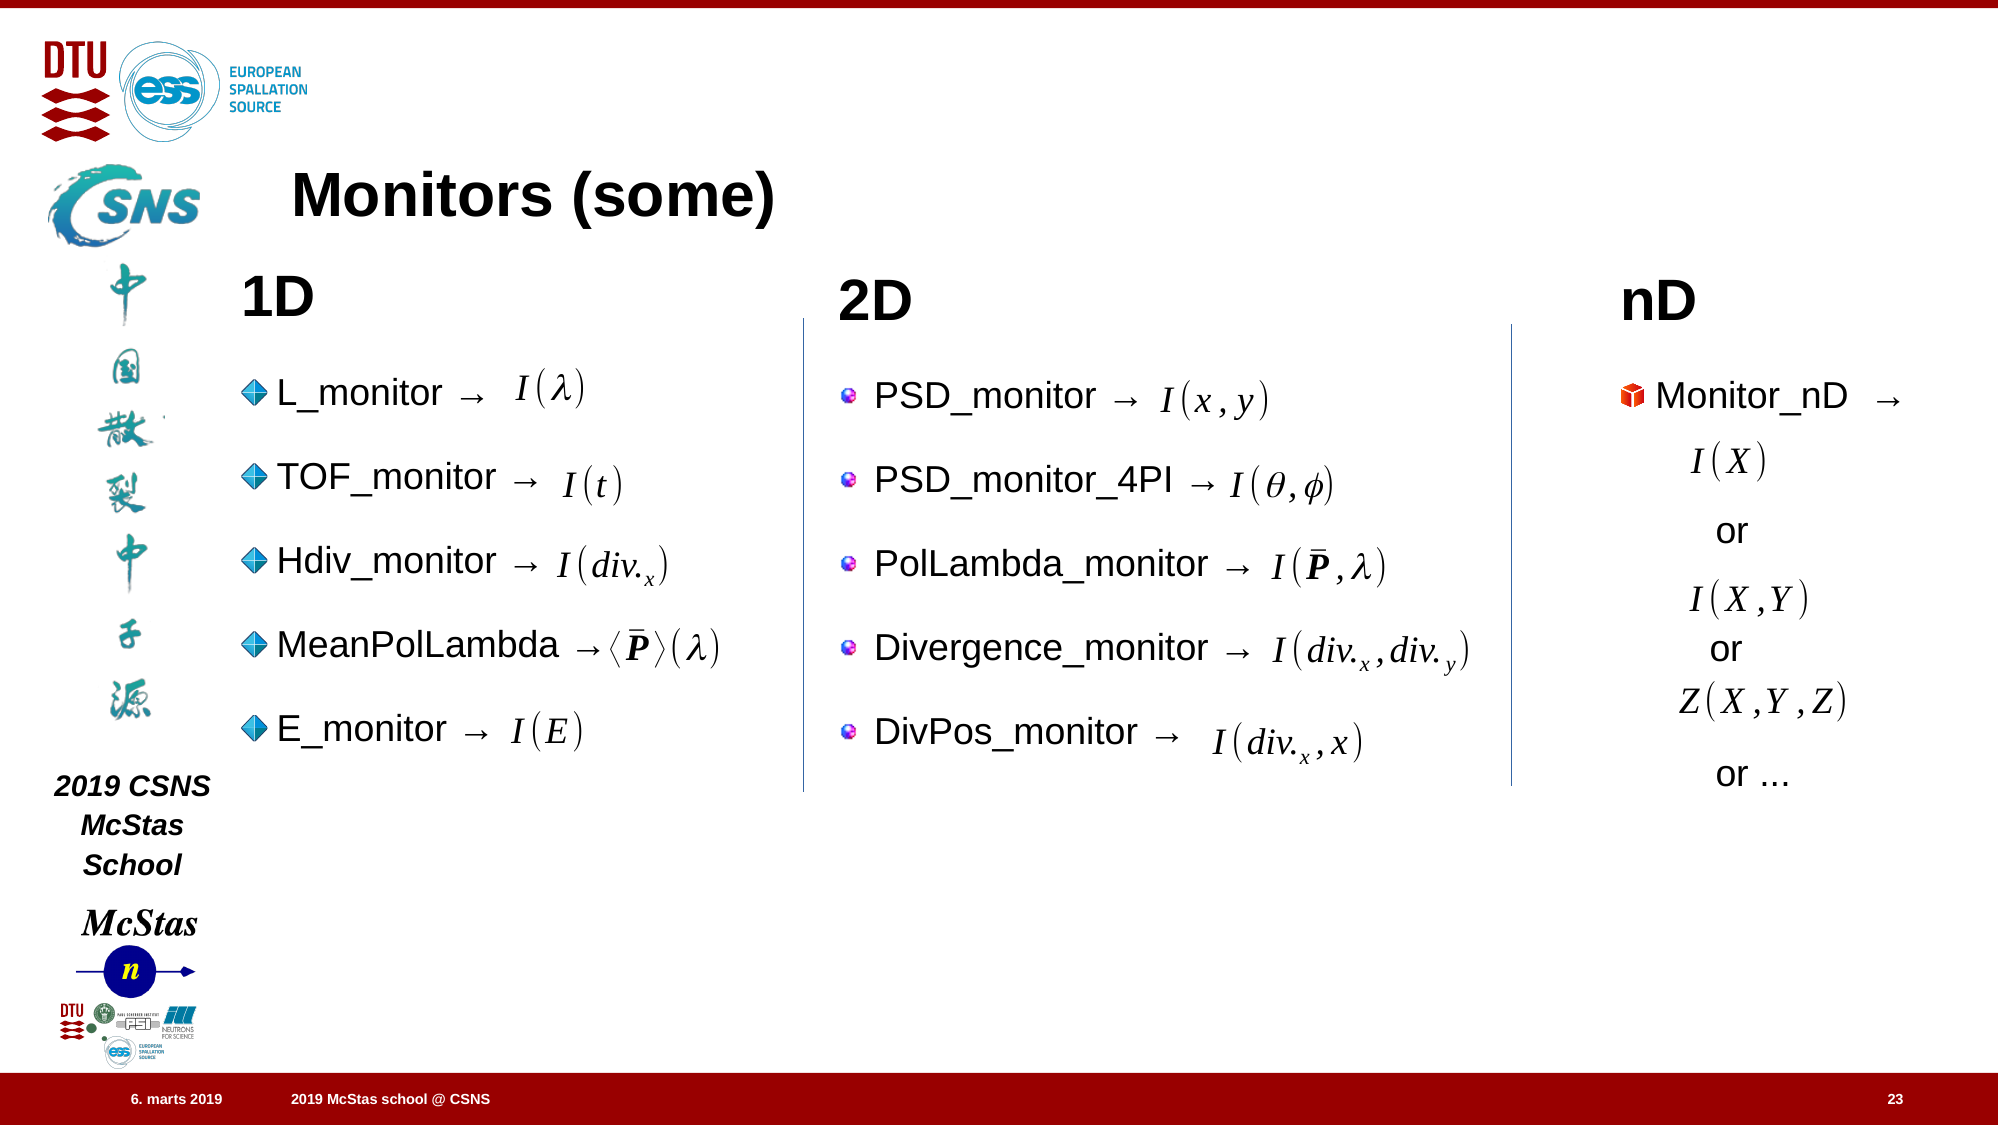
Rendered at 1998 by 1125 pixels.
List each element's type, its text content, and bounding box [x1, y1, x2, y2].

chart [1683, 439, 1773, 485]
text_box or [1700, 501, 1772, 559]
chart [507, 366, 626, 426]
picture [86, 1003, 197, 1069]
chart [549, 542, 676, 591]
chart [1263, 545, 1393, 591]
chart [1152, 377, 1276, 424]
picture [48, 162, 209, 744]
text_box nD Monitor_nD → [1605, 259, 1933, 424]
chart [1264, 627, 1477, 676]
picture [119, 41, 307, 142]
text_box 2D PSD_monitor → PSD_monitor_4PI → PolLambda_monitor → Divergence_monitor → DivPos_monitor → [824, 259, 1283, 802]
text_box or [1694, 620, 1766, 677]
chart [1671, 679, 1855, 725]
chart [1222, 462, 1342, 508]
chart [555, 462, 630, 508]
chart [503, 708, 591, 754]
chart [1204, 720, 1370, 769]
slide_number <number> [1887, 1088, 1909, 1110]
chart [1681, 576, 1816, 622]
chart [602, 625, 727, 672]
text_box or ... [1700, 745, 1902, 886]
title Monitors (some) [291, 69, 1819, 230]
text_box 1D L_monitor → TOF_monitor → Hdiv_monitor → MeanPolLambda → E_monitor → [226, 256, 709, 799]
picture [59, 908, 213, 999]
picture [116, 1013, 160, 1030]
